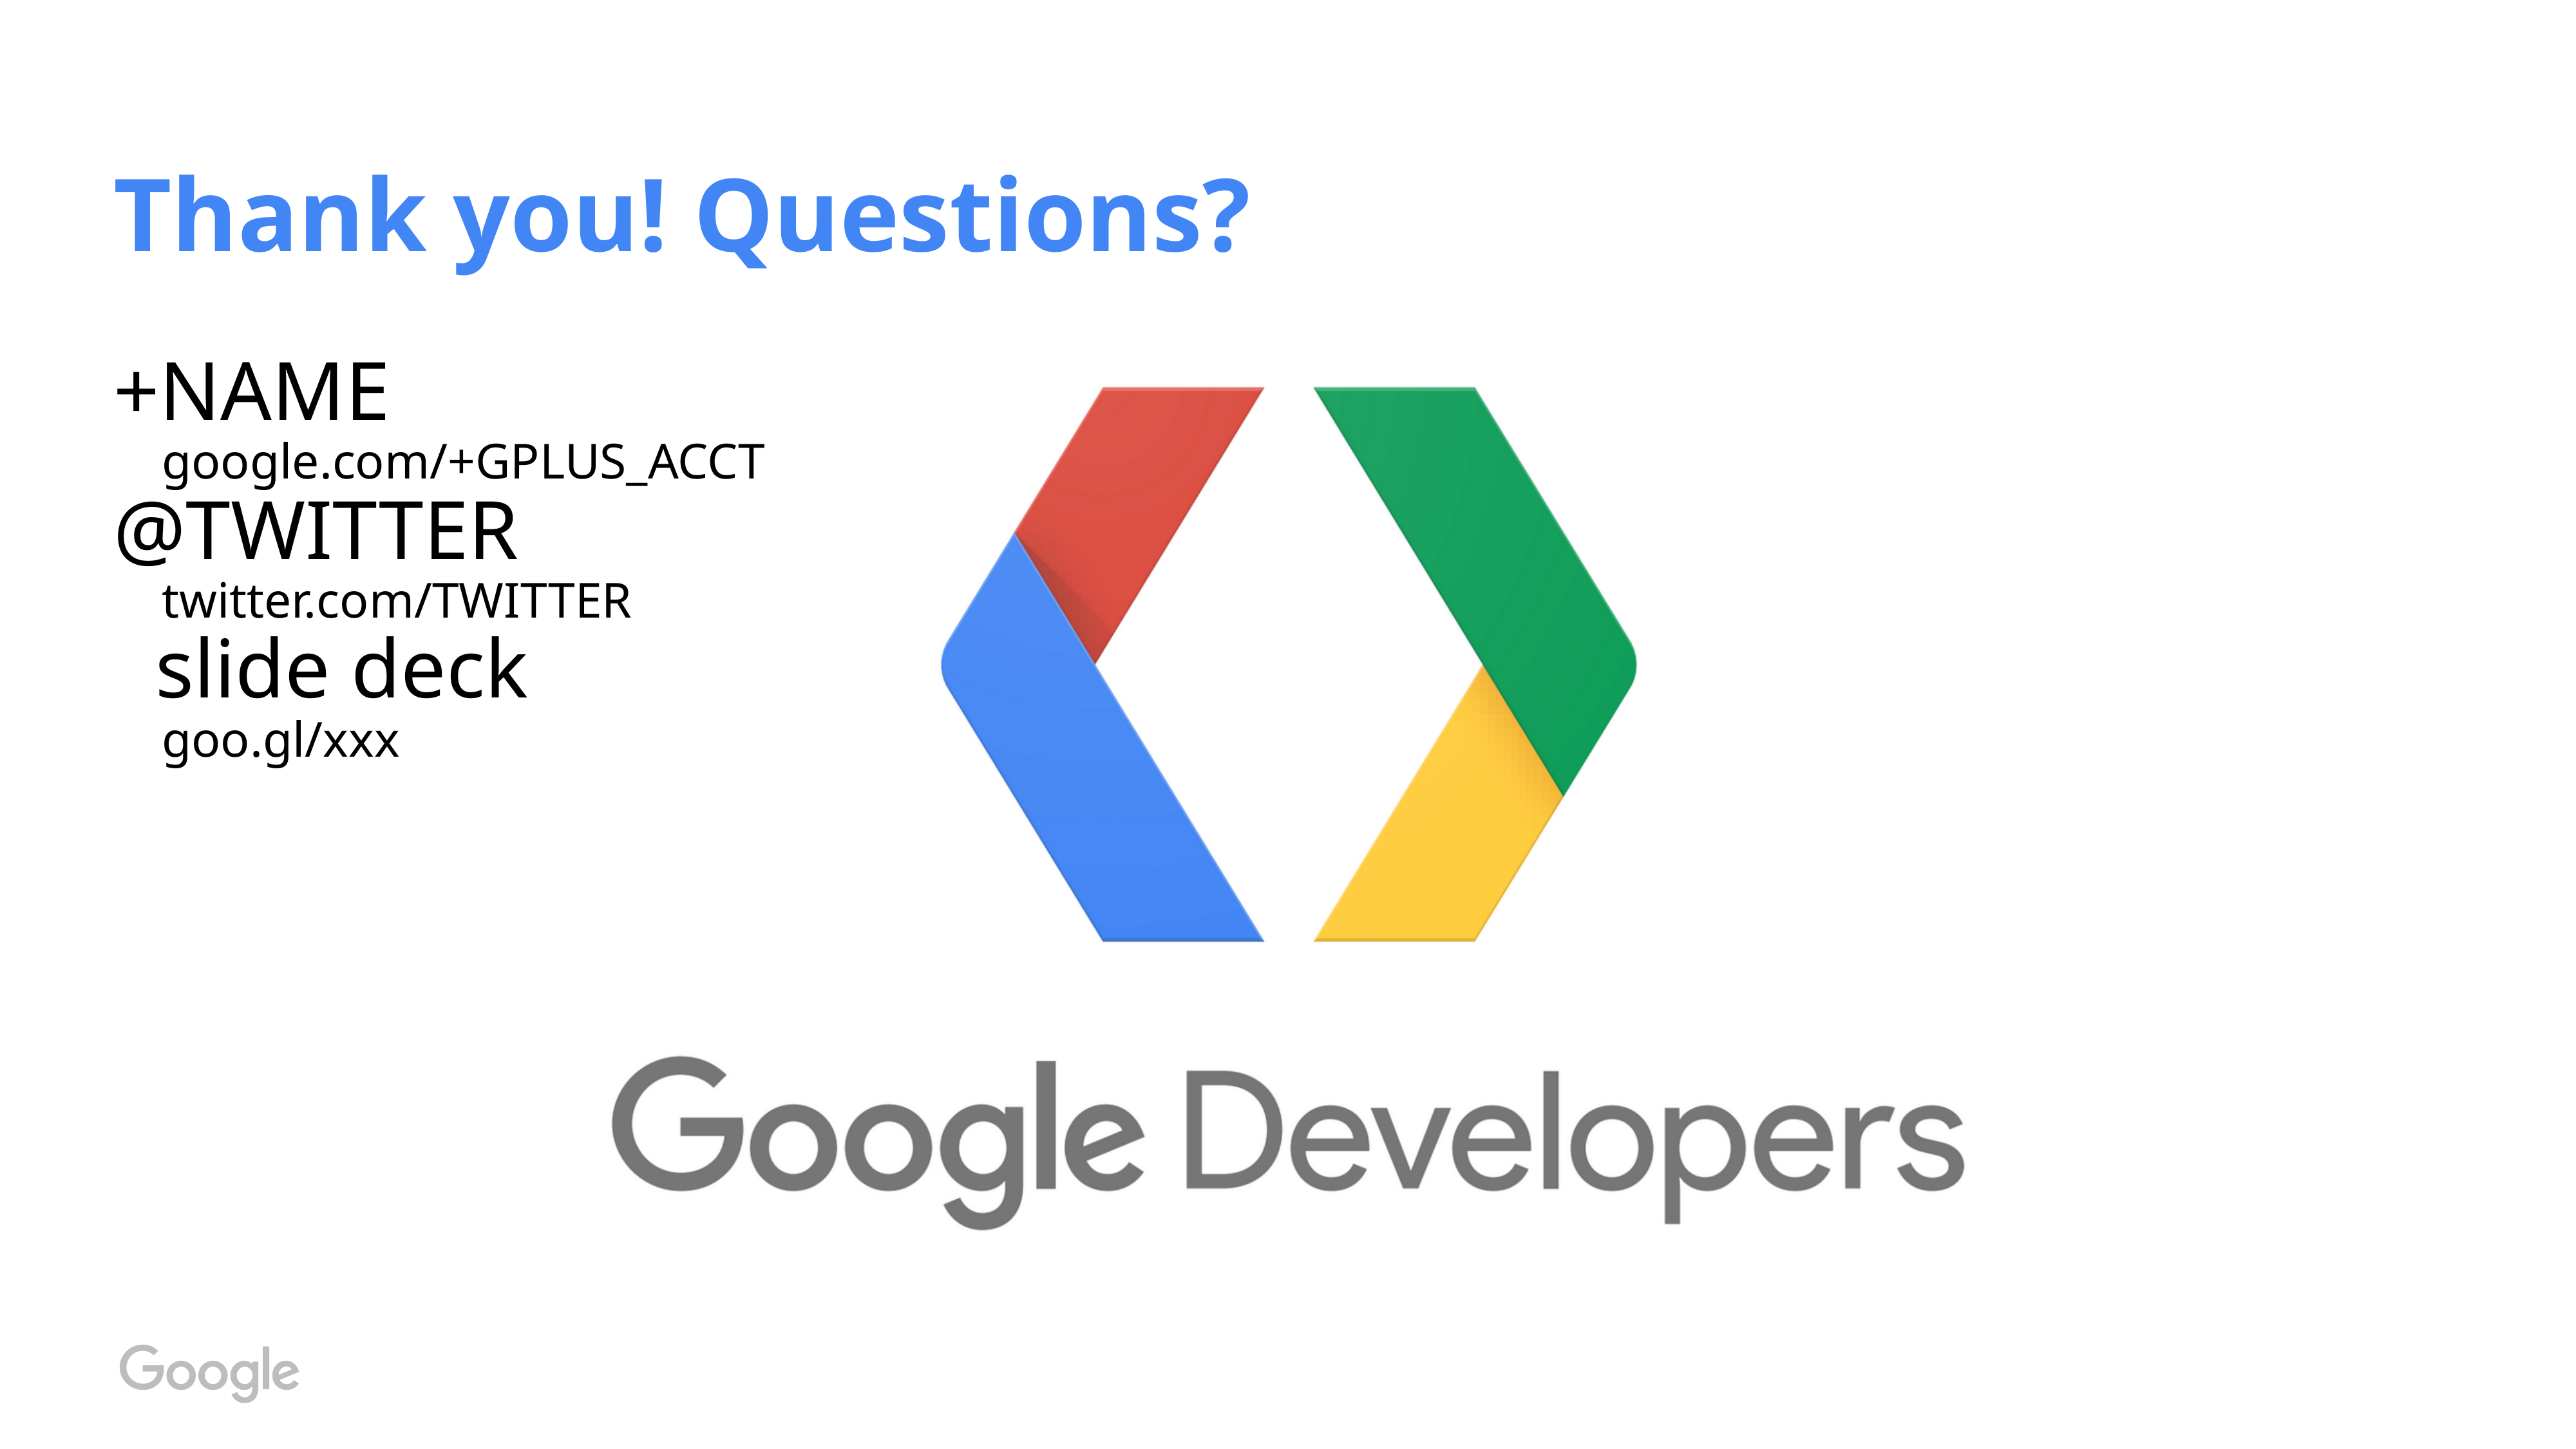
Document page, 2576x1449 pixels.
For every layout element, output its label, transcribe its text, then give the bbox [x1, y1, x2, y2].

title Thank you! Questions? [88, 125, 2488, 287]
list +NAME google.com/+GPLUS_ACCT @TWITTER twitter.com/TWITTER slide deck goo.gl/xxx [88, 325, 893, 958]
picture [449, 287, 2127, 1353]
